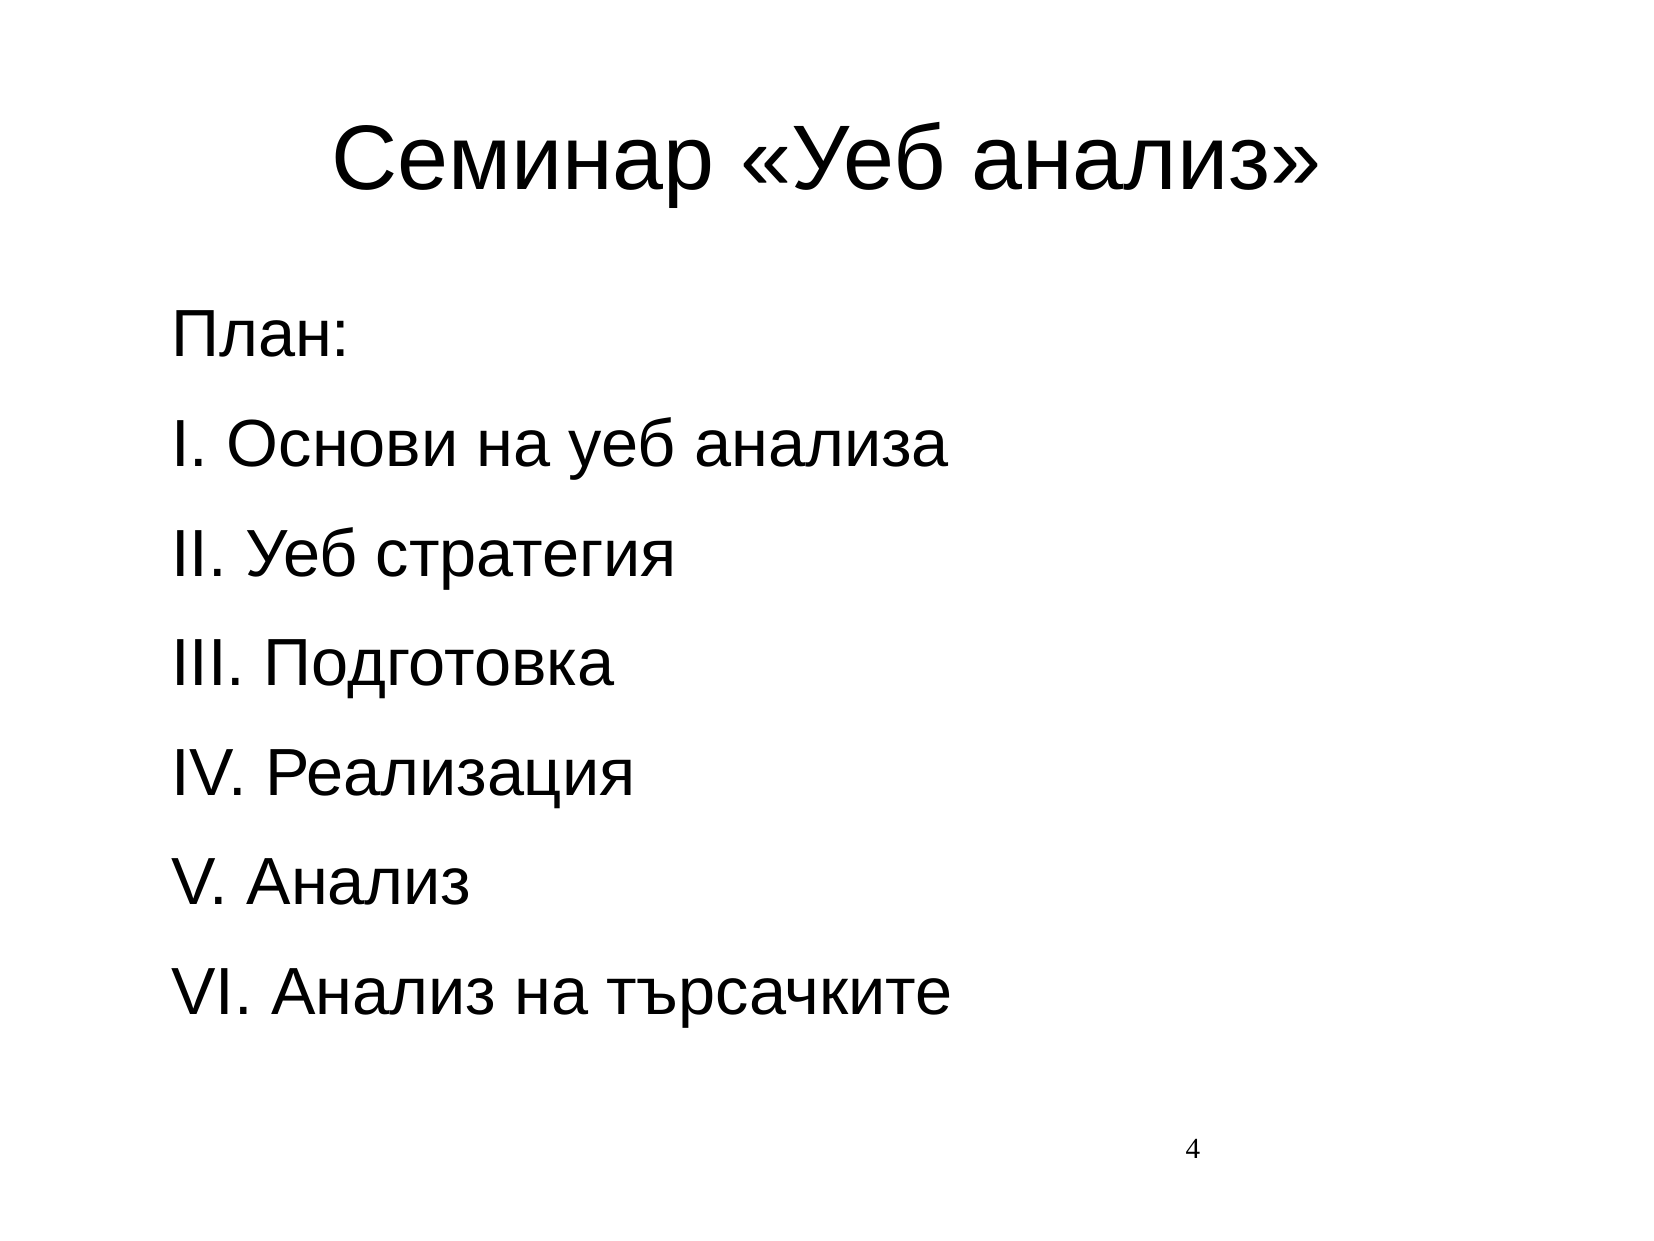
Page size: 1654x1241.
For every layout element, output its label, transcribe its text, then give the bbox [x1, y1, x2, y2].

title Семинар «Уеб анализ» [82, 49, 1571, 257]
list План: I. Основи на уеб анализа II. Уеб стратегия III. Подготовка IV. Реализация V. Анализ VI. Анализ на търсачките [82, 290, 1571, 1109]
text_box [1185, 1129, 1571, 1216]
